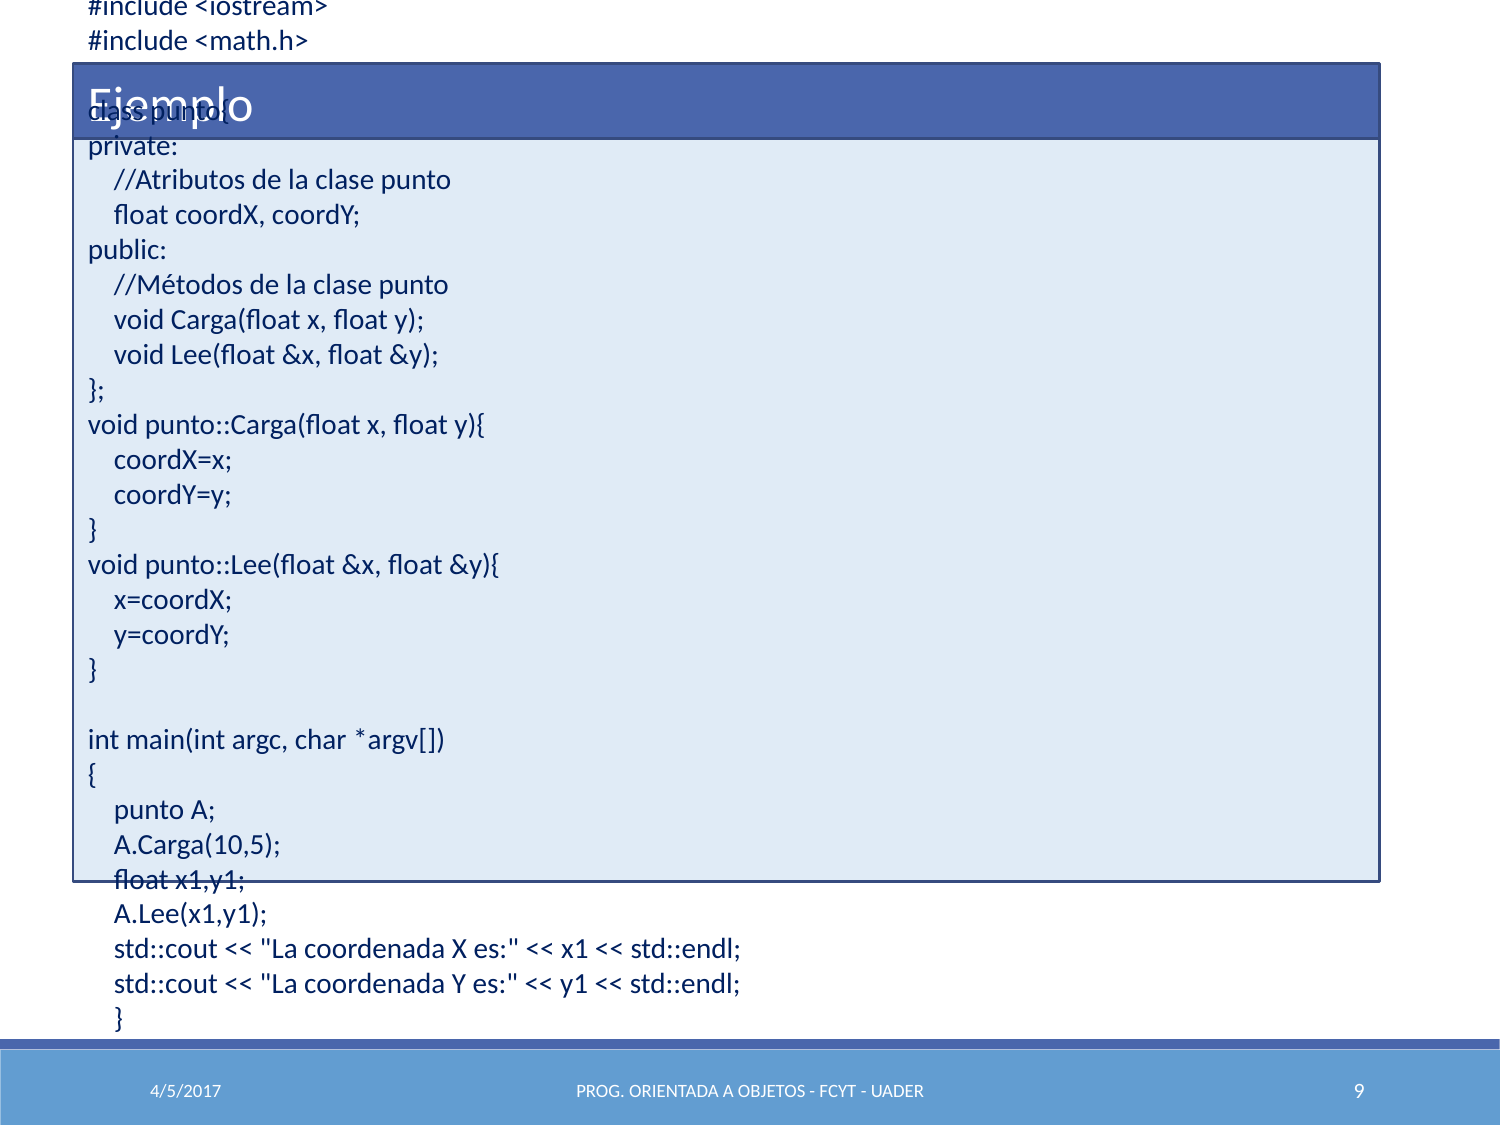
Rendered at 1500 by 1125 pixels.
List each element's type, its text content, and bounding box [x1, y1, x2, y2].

slide_number 4/5/2017 [135, 1059, 440, 1120]
text_box Ejemplo [73, 63, 1380, 138]
slide_number <número> [1218, 1059, 1380, 1120]
footer Prog. Orientada a Objetos - FCyT - UADER [453, 1059, 1047, 1120]
text_box #include <iostream> #include <math.h> class punto{ private: //Atributos de la clase punto float coordX, coordY; public: //Métodos de la clase punto void Carga(float x, float y); void Lee(float &x, float &y); }; void punto::Carga(float x, float y){ coordX=x; coordY=y; } void punto::Lee(float &x, float &y){ x=coordX; y=coordY; } int main(int argc, char *argv[]) { punto A; A.Carga(10,5); float x1,y1; A.Lee(x1,y1); std::cout << "La coordenada X es:" << x1 << std::endl; std::cout << "La coordenada Y es:" << y1 << std::endl; } [73, 138, 1380, 882]
